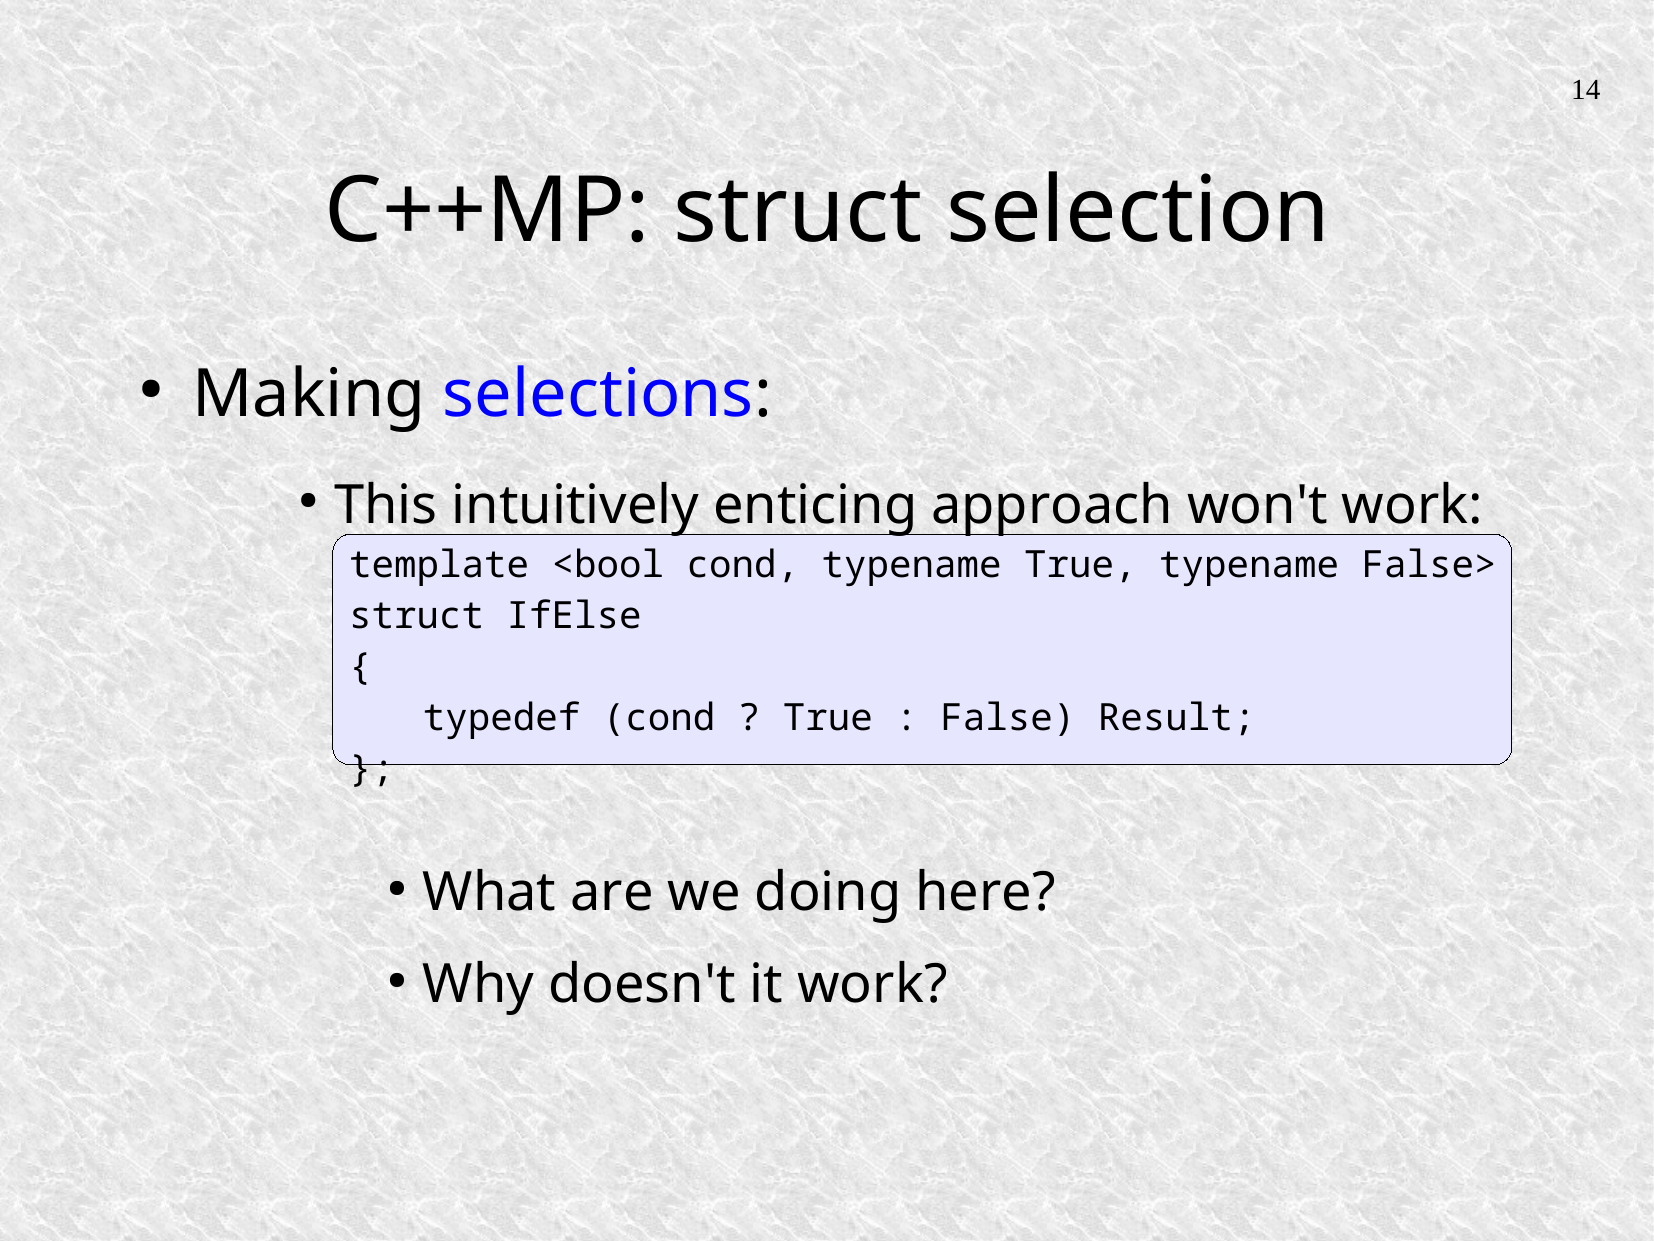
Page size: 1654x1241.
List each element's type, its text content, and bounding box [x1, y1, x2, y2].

picture [0, 0, 1654, 1241]
title C++MP: struct selection [121, 102, 1534, 310]
text_box template <bool cond, typename True, typename False> struct IfElse { typedef (cond ? True : False) Result; }; [349, 537, 1497, 756]
list Making selections: This intuitively enticing approach won't work: What are we doing here? Why doesn't it work? [121, 344, 1534, 1152]
